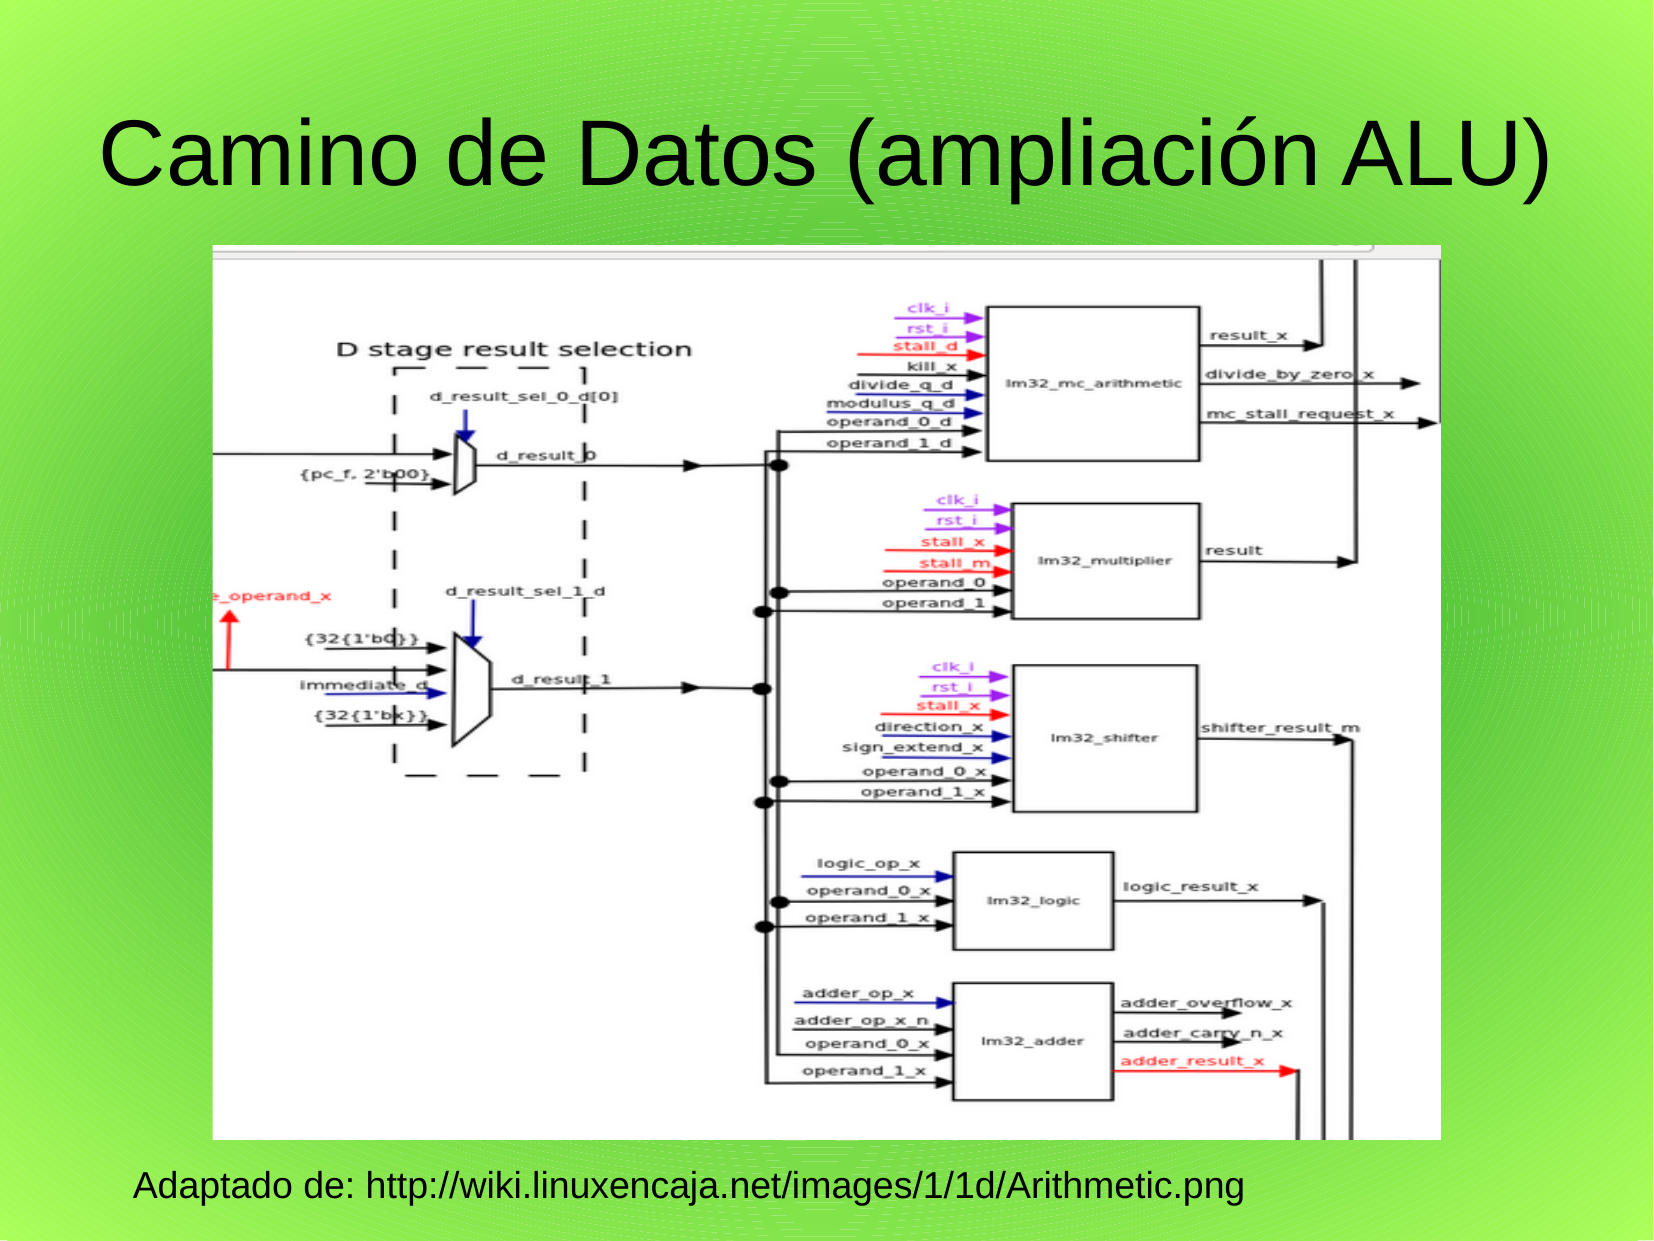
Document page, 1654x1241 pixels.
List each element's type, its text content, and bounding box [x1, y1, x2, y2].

text_box Adaptado de: http://wiki.linuxencaja.net/images/1/1d/Arithmetic.png [118, 1157, 1261, 1215]
picture [212, 245, 1441, 1140]
title Camino de Datos (ampliación ALU) [82, 49, 1571, 257]
